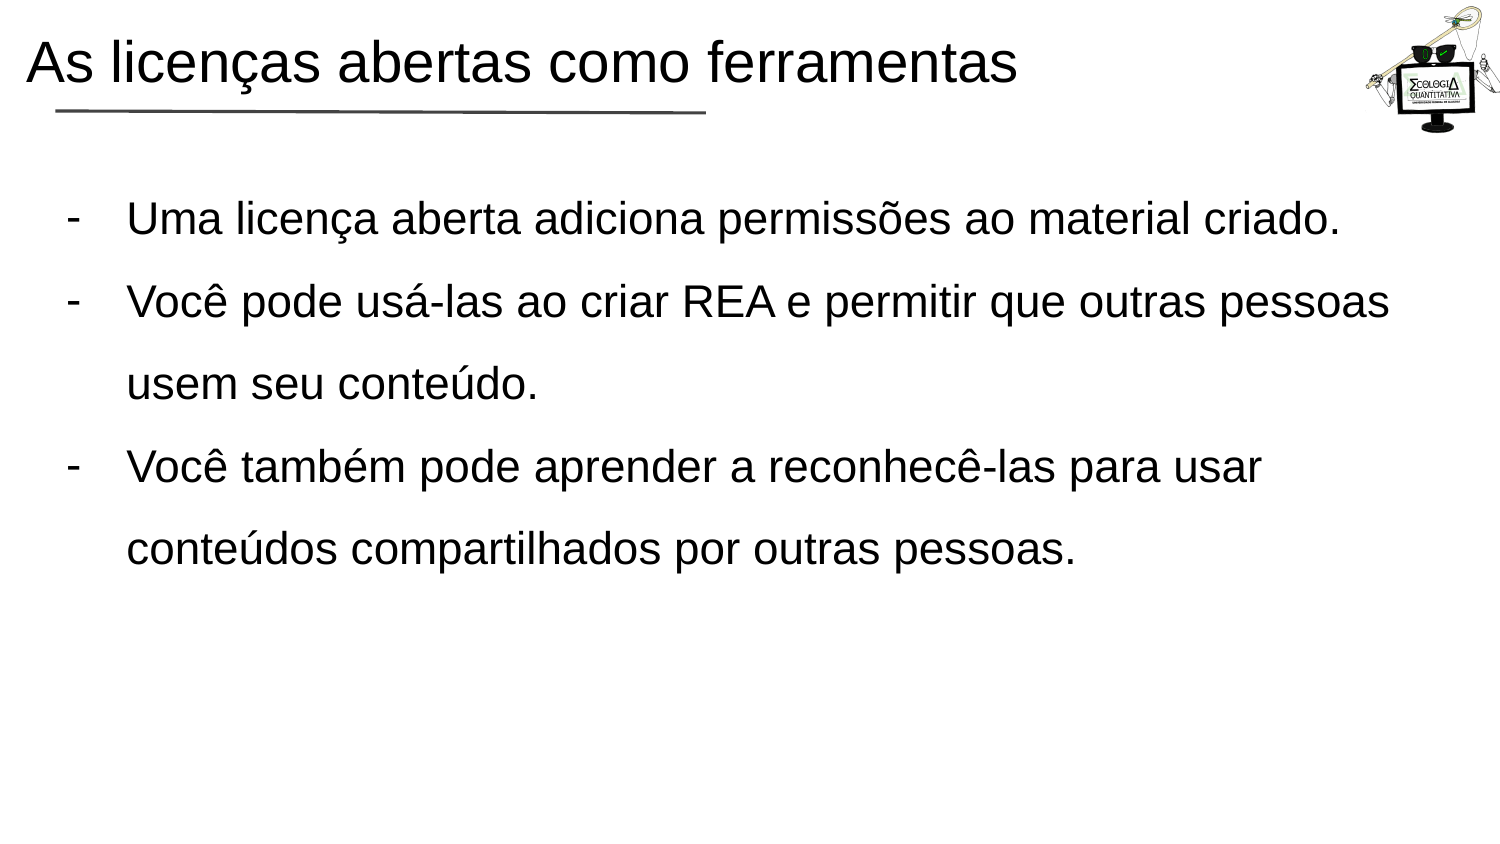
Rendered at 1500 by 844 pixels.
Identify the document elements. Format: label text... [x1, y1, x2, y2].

text_box Uma licença aberta adiciona permissões ao material criado. Você pode usá-las ao criar REA e permitir que outras pessoas usem seu conteúdo. Você também pode aprender a reconhecê-las para usar conteúdos compartilhados por outras pessoas. [36, 146, 1417, 566]
text_box As licenças abertas como ferramentas [11, 9, 1210, 117]
picture [1365, 3, 1500, 135]
